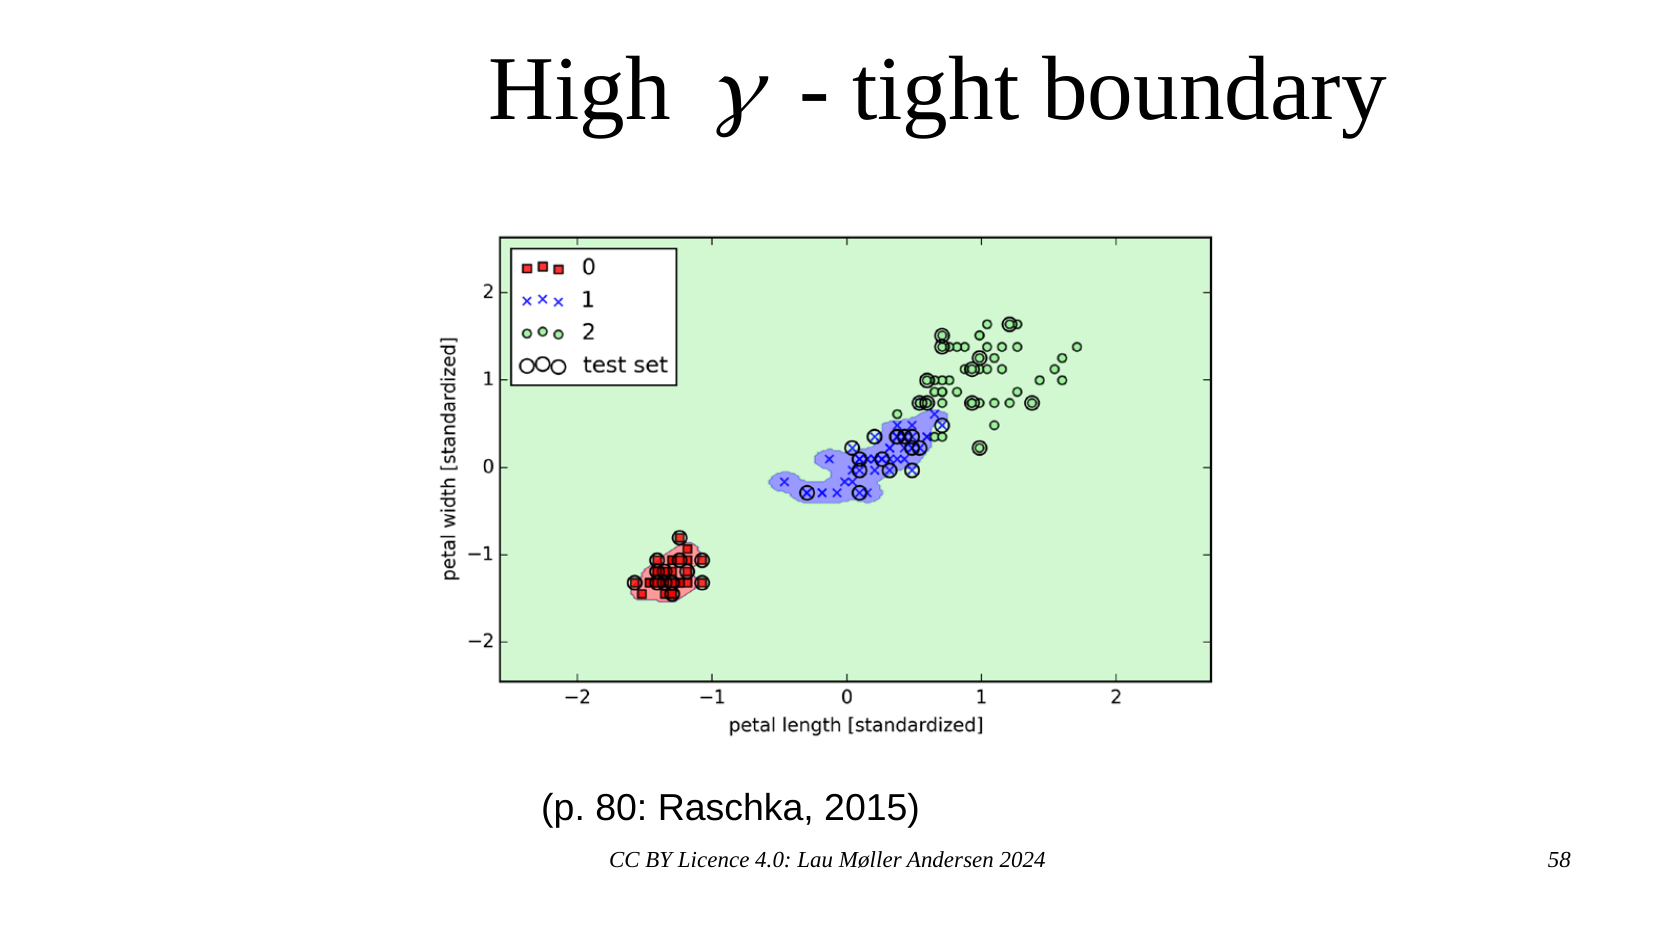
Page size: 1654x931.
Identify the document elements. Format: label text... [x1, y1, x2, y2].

chart [480, 38, 1399, 143]
picture [422, 217, 1231, 751]
text_box (p. 80: Raschka, 2015) [526, 779, 1052, 837]
